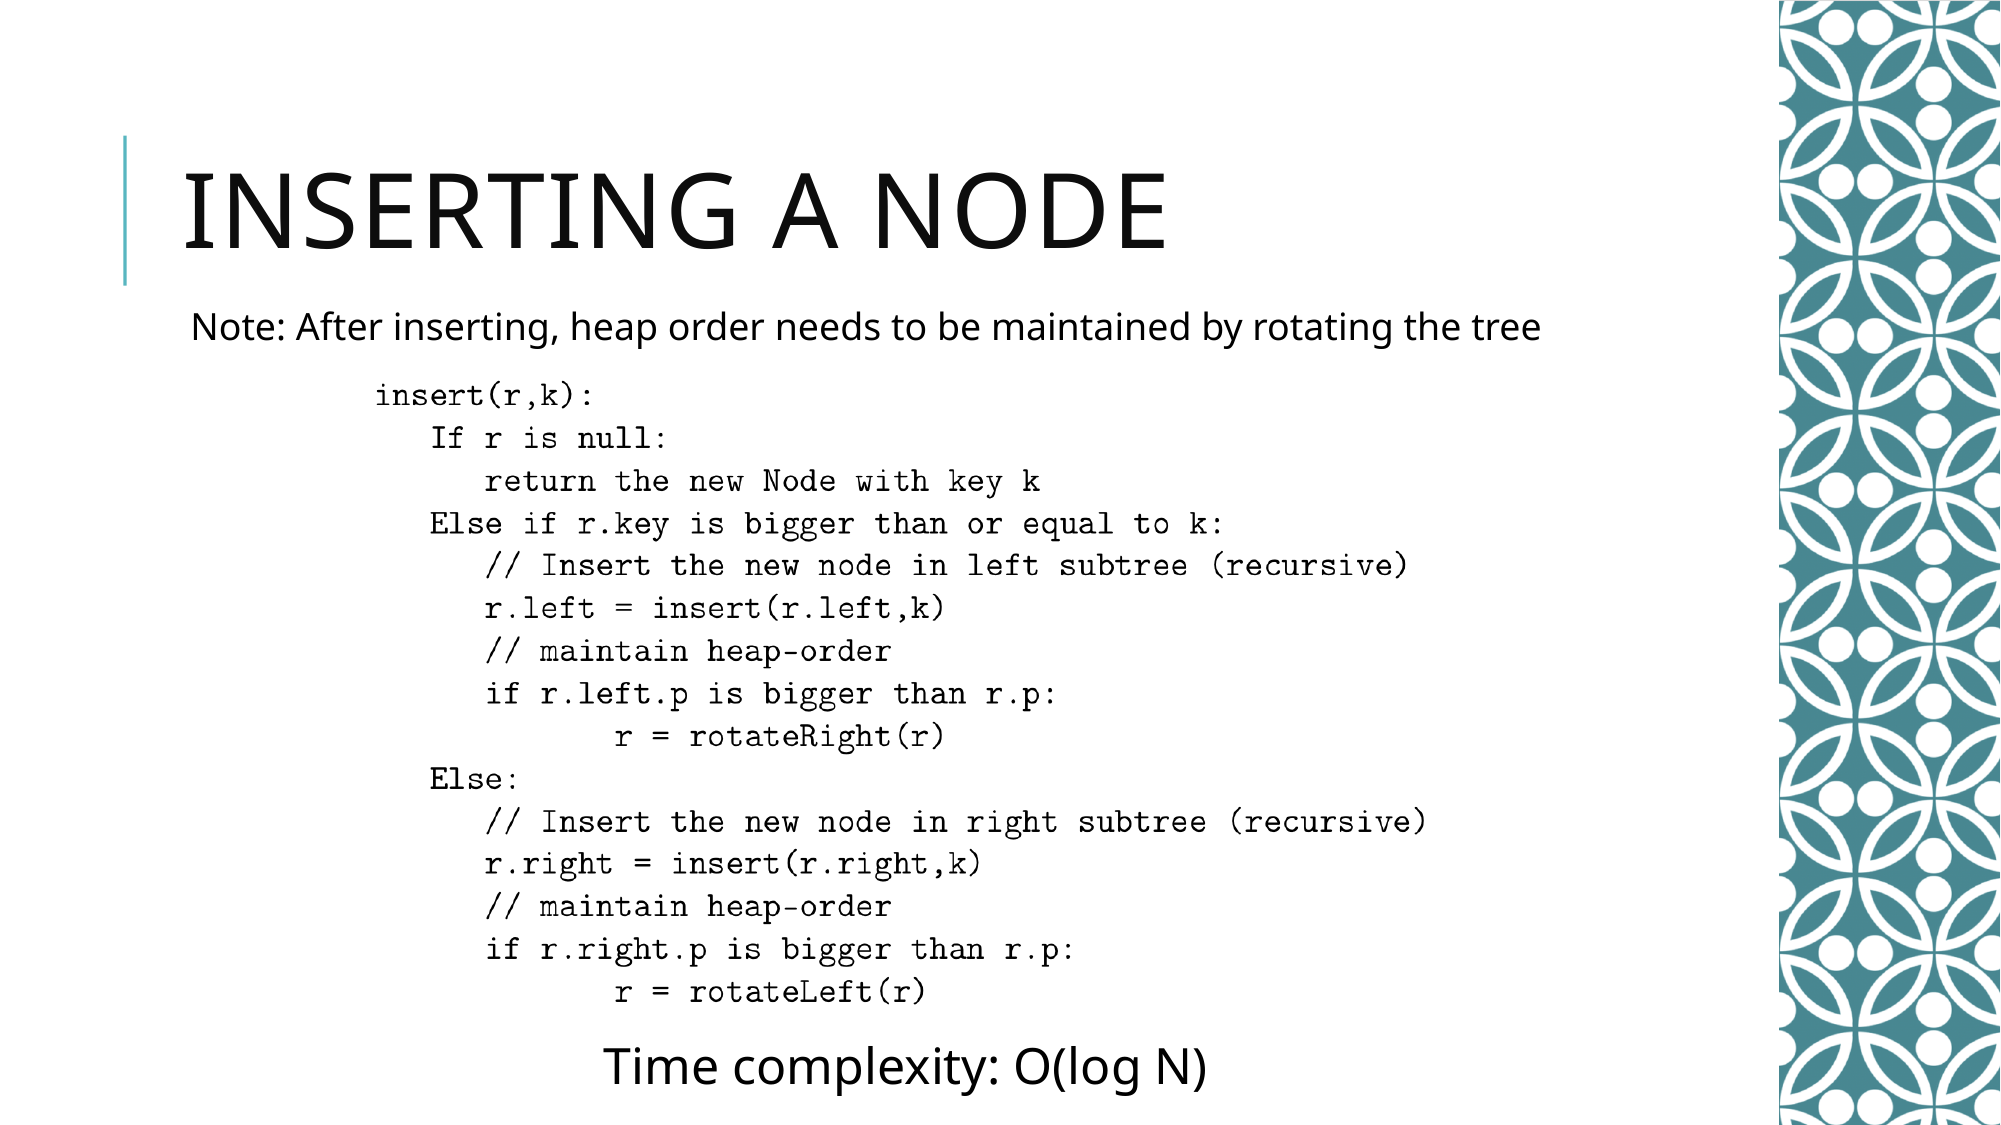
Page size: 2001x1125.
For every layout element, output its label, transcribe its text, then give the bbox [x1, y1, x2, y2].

title Inserting a node [168, 96, 1763, 300]
text_box Time complexity: O(log N) [588, 1027, 1223, 1103]
list Note: After inserting, heap order needs to be maintained by rotating the tree [168, 300, 1763, 961]
picture [1778, 0, 2001, 1125]
picture [359, 363, 1453, 1028]
